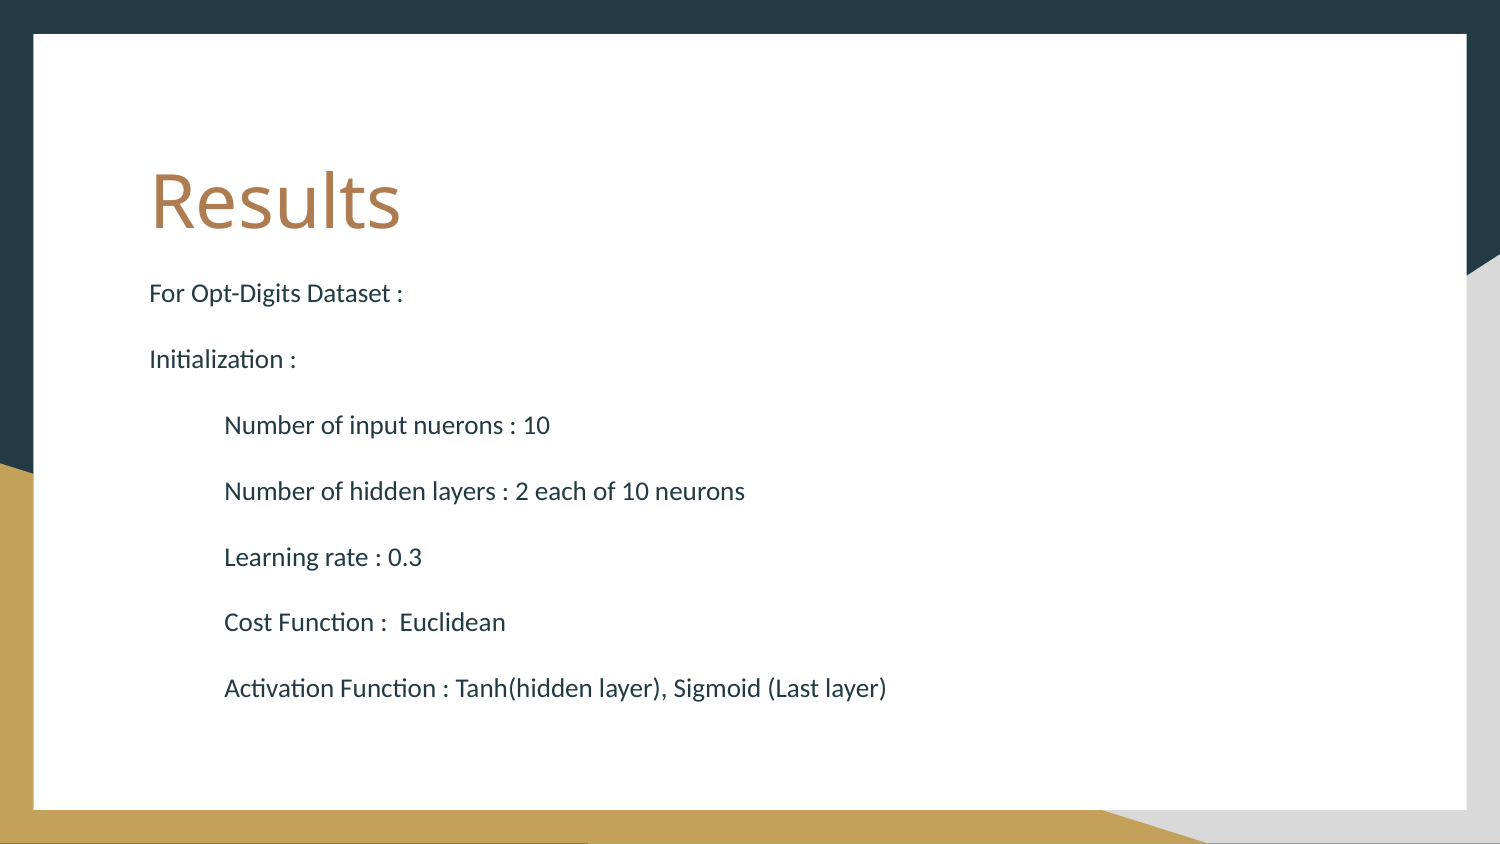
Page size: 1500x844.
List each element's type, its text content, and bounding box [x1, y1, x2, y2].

title Results [134, 138, 1366, 260]
list For Opt-Digits Dataset : Initialization : Number of input nuerons : 10 Number of hidden layers : 2 each of 10 neurons Learning rate : 0.3 Cost Function : Euclidean Activation Function : Tanh(hidden layer), Sigmoid (Last layer) [134, 260, 1366, 765]
